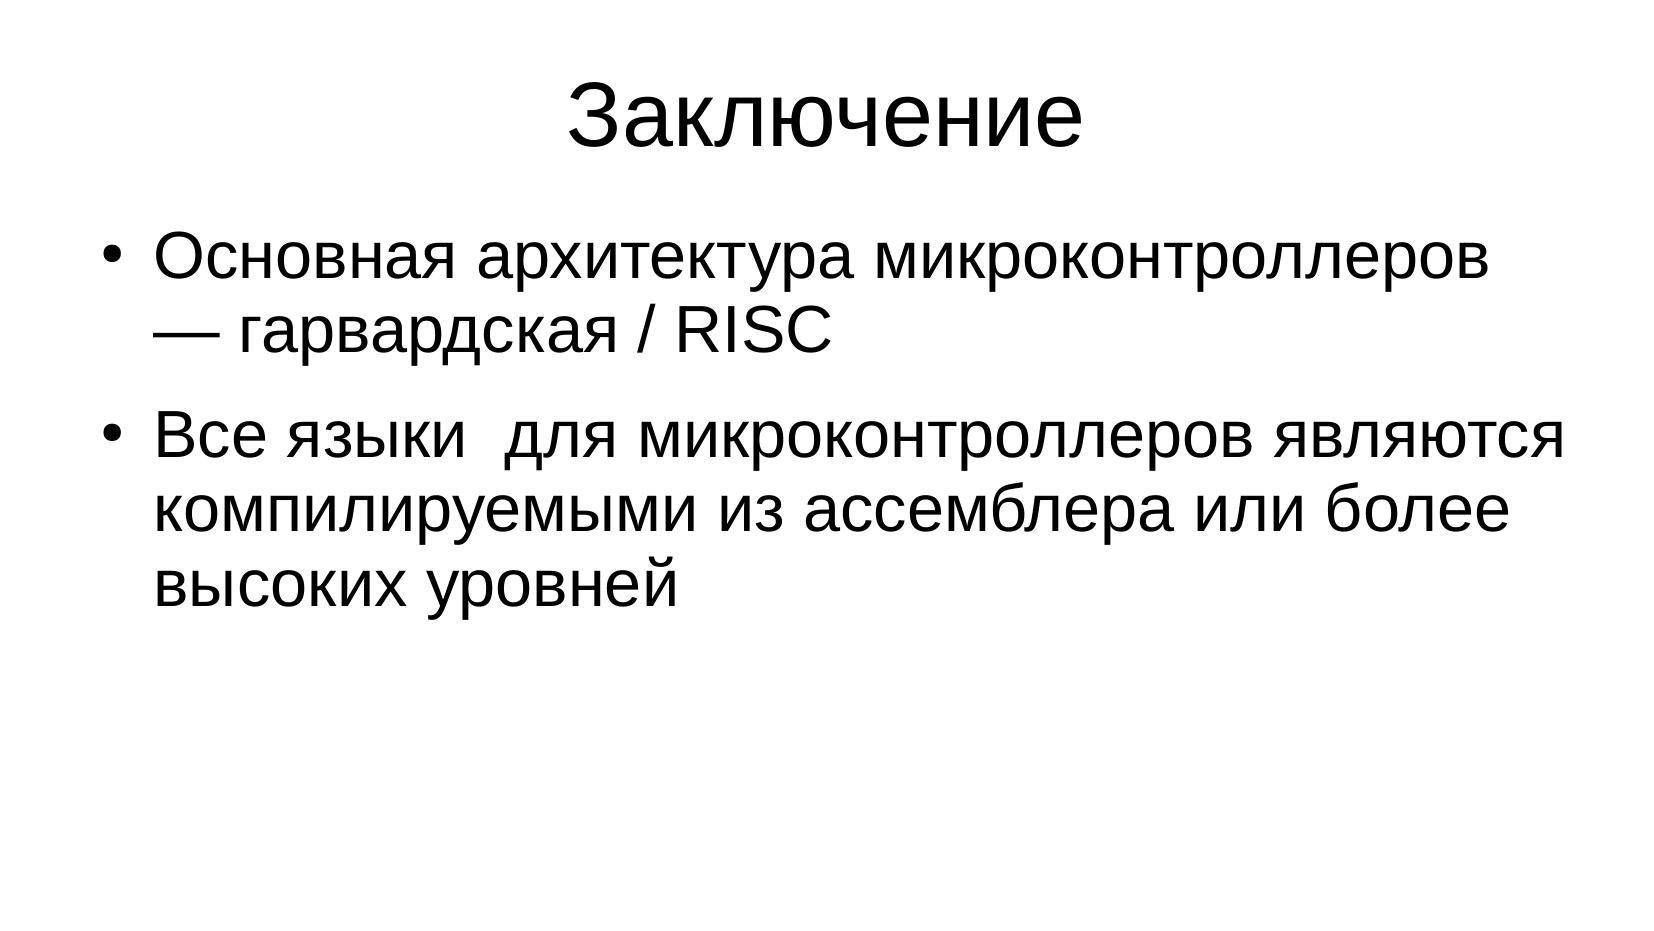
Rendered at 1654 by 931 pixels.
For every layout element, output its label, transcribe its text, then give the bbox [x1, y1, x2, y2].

list Основная архитектура микроконтроллеров — гарвардская / RISC Все языки для микроконтроллеров являются компилируемыми из ассемблера или более высоких уровней [82, 217, 1571, 758]
title Заключение [82, 37, 1571, 193]
